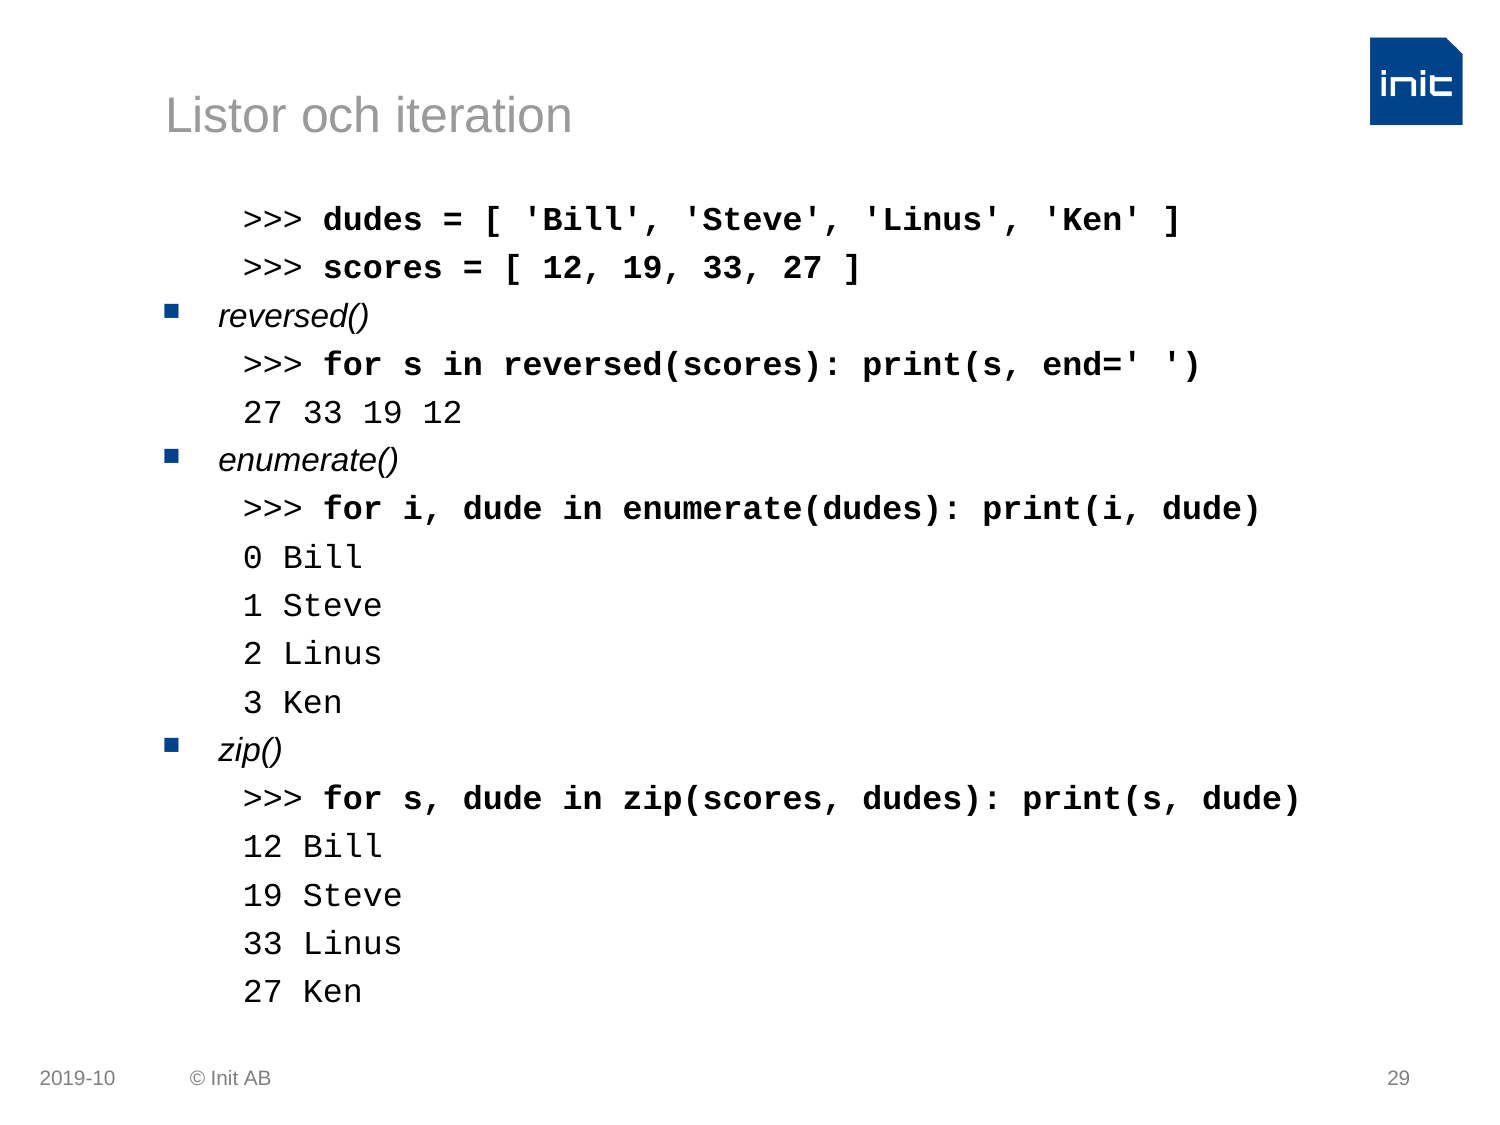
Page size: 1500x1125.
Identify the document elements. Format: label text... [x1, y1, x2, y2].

text_box © Init AB [174, 1037, 1326, 1098]
text_box >>> dudes = [ 'Bill', 'Steve', 'Linus', 'Ken' ] >>> scores = [ 12, 19, 33, 27 ] reversed() >>> for s in reversed(scores): print(s, end=' ') 27 33 19 12 enumerate() >>> for i, dude in enumerate(dudes): print(i, dude) 0 Bill 1 Steve 2 Linus 3 Ken zip() >>> for s, dude in zip(scores, dudes): print(s, dude) 12 Bill 19 Steve 33 Linus 27 Ken [150, 189, 1351, 1041]
text_box 2019-10 [24, 1037, 151, 1098]
picture [1370, 37, 1463, 125]
text_box Listor och iteration [150, 0, 1351, 151]
text_box <nummer> [1350, 1037, 1426, 1098]
